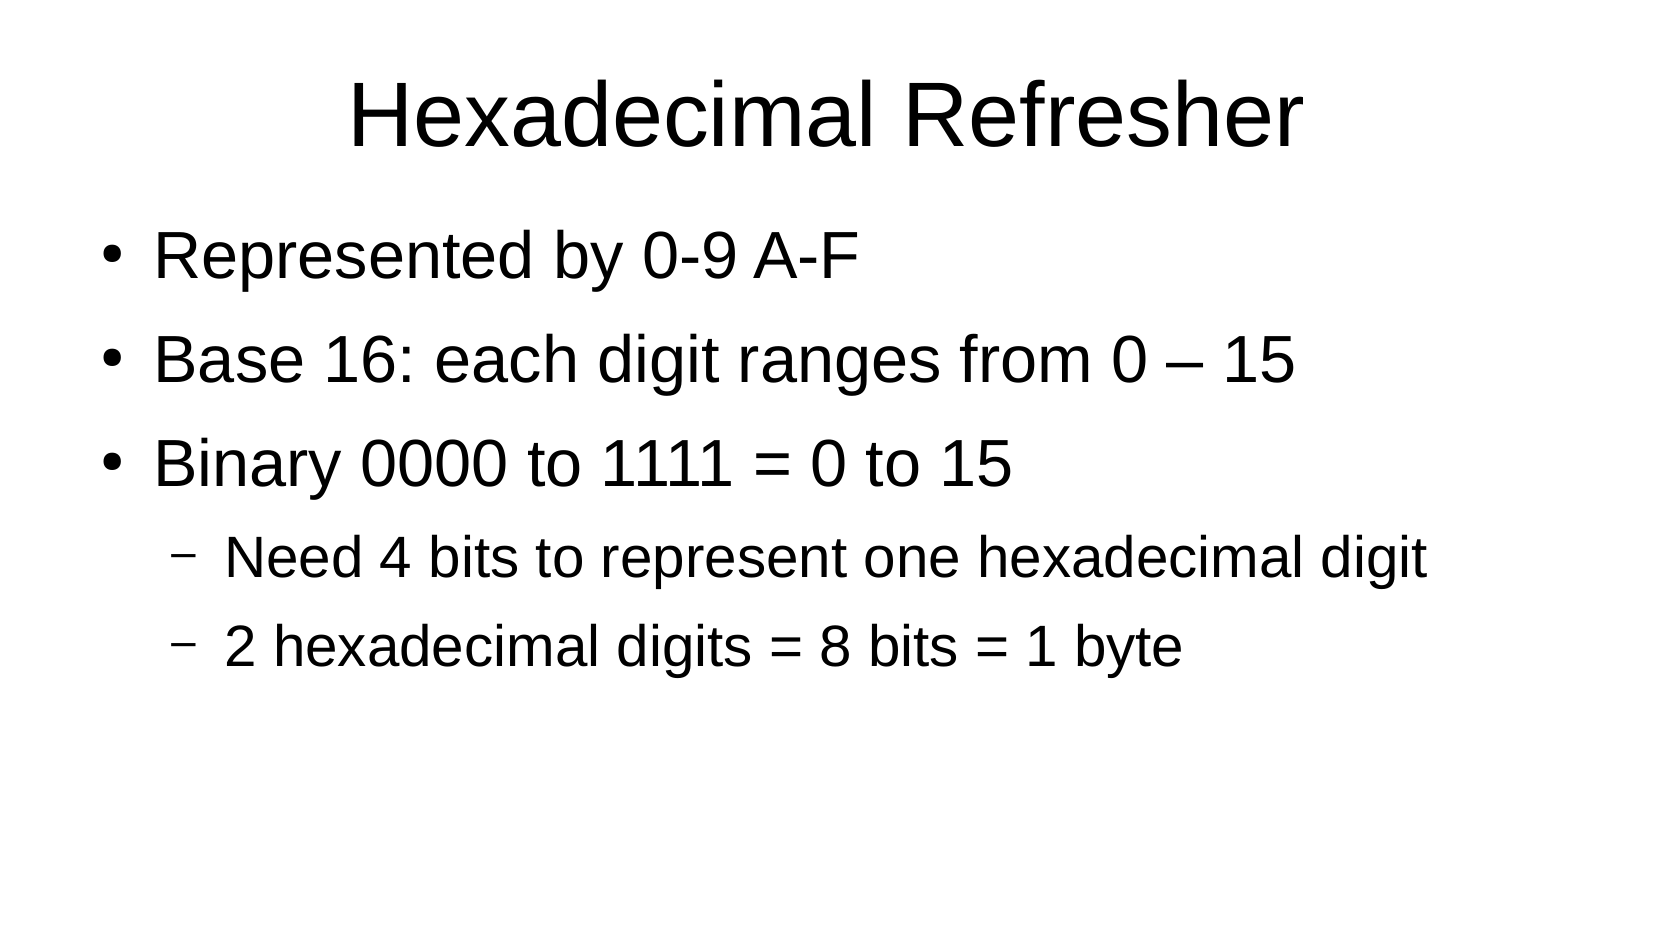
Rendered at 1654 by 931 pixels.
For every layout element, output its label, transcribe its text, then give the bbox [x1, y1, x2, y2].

title Hexadecimal Refresher [82, 37, 1571, 193]
list Represented by 0-9 A-F Base 16: each digit ranges from 0 – 15 Binary 0000 to 1111 = 0 to 15 Need 4 bits to represent one hexadecimal digit 2 hexadecimal digits = 8 bits = 1 byte [82, 217, 1571, 758]
